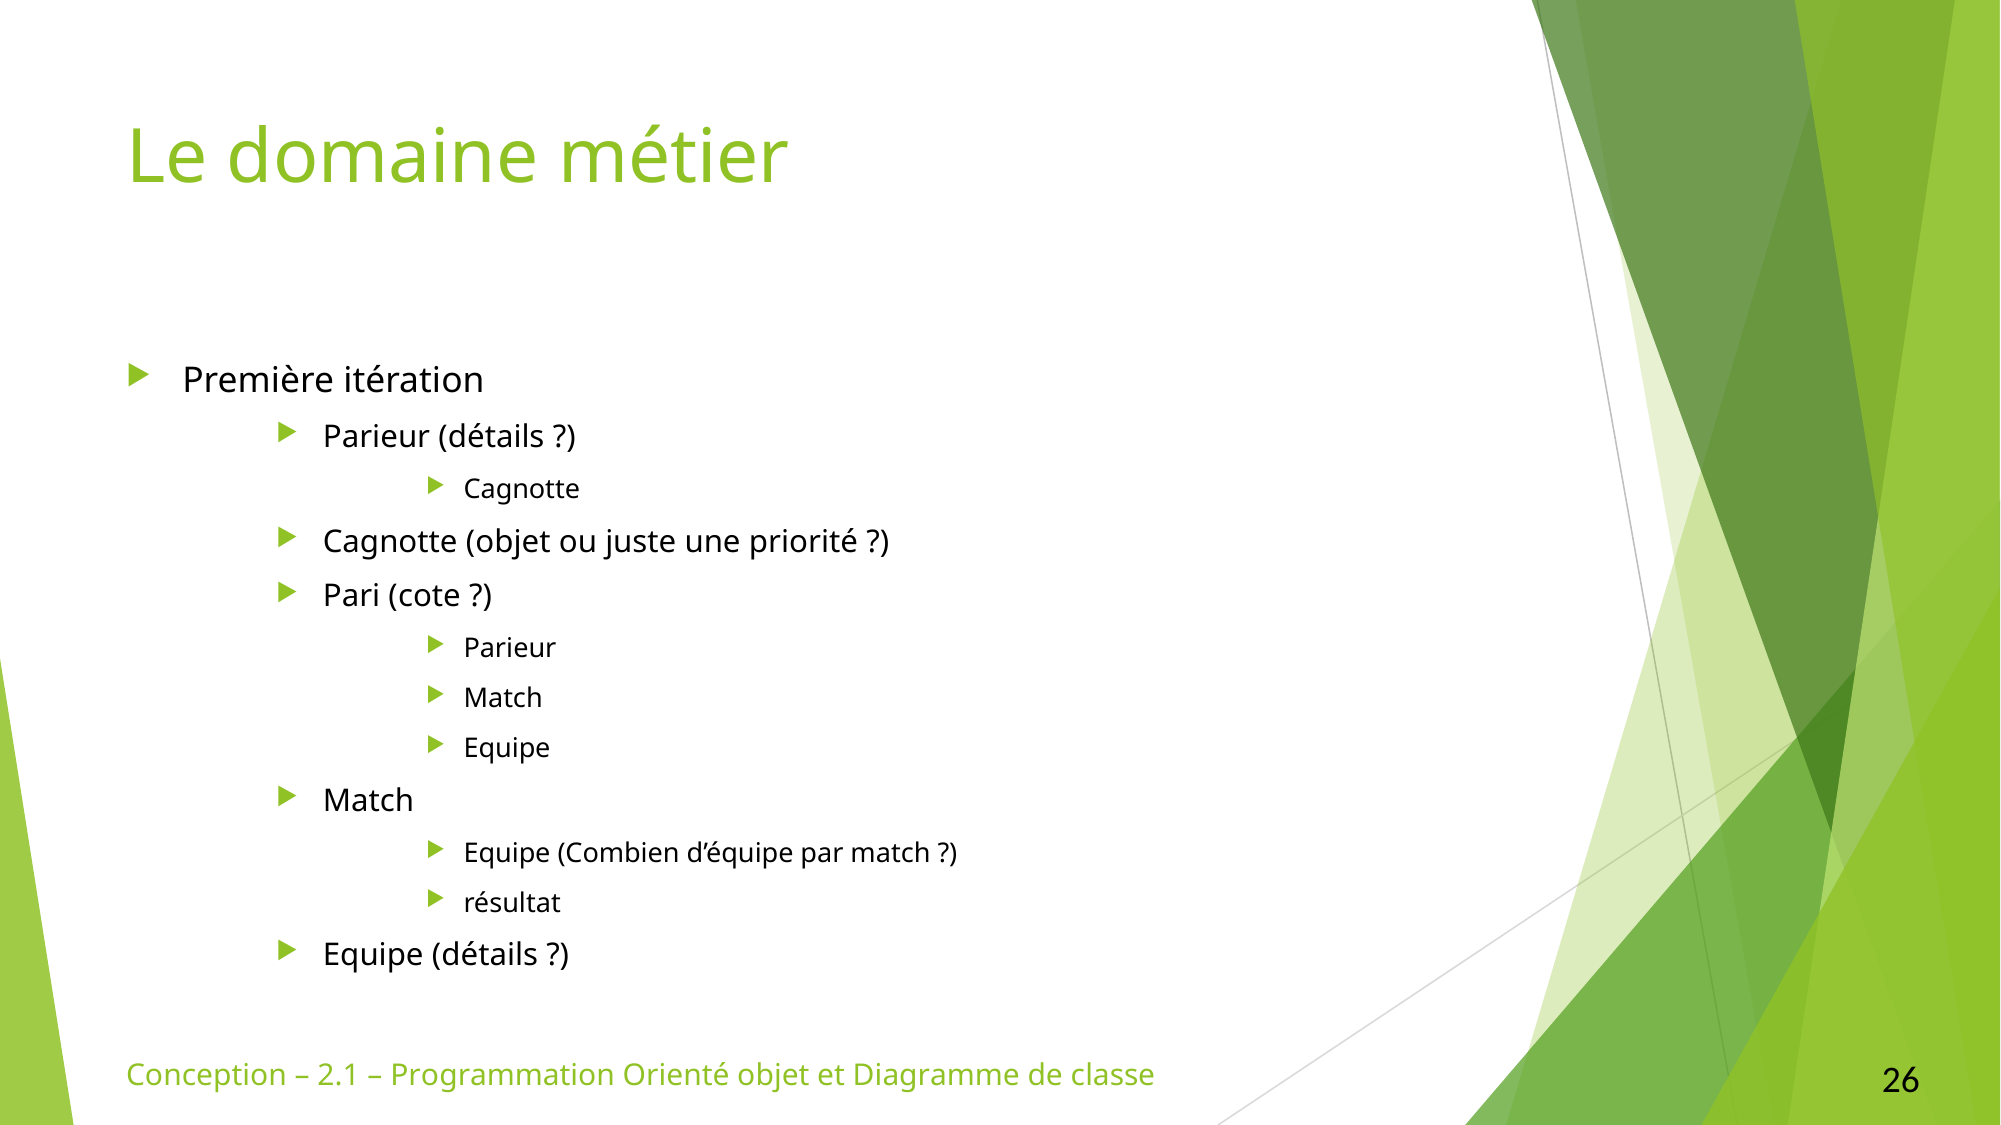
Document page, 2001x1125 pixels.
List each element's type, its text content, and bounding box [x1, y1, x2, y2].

text_box Conception – 2.1 – Programmation Orienté objet et Diagramme de classe [111, 1047, 1210, 1109]
text_box [1866, 1047, 1979, 1108]
list Première itération Parieur (détails ?) Cagnotte Cagnotte (objet ou juste une priorité ?) Pari (cote ?) Parieur Match Equipe Match Equipe (Combien d’équipe par match ?) résultat Equipe (détails ?) [111, 354, 1522, 992]
title Le domaine métier [111, 99, 1522, 317]
